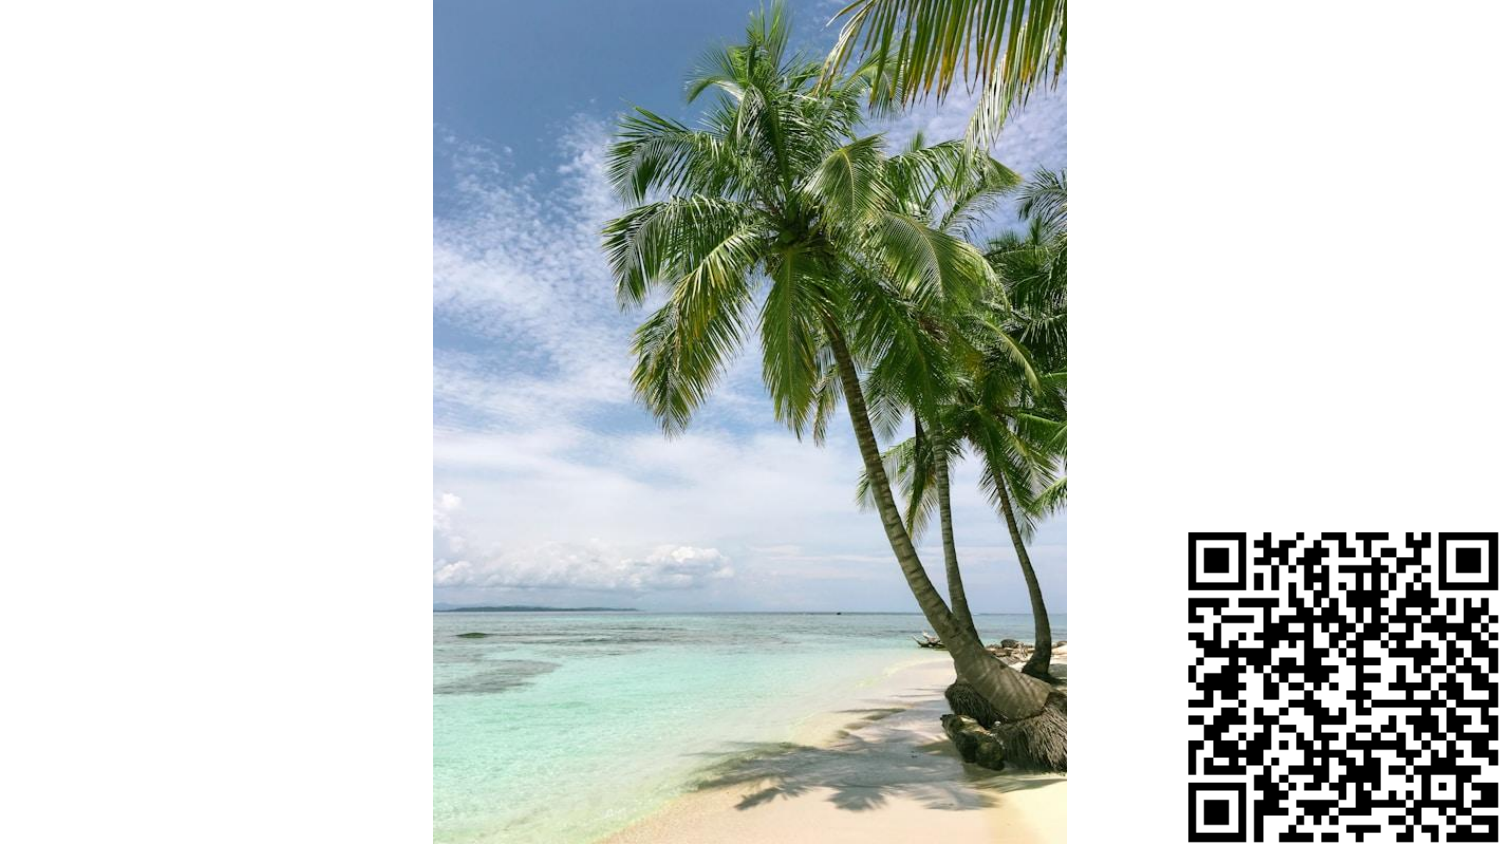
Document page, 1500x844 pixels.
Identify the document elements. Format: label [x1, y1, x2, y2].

picture [1187, 531, 1500, 844]
picture [433, 0, 1067, 844]
